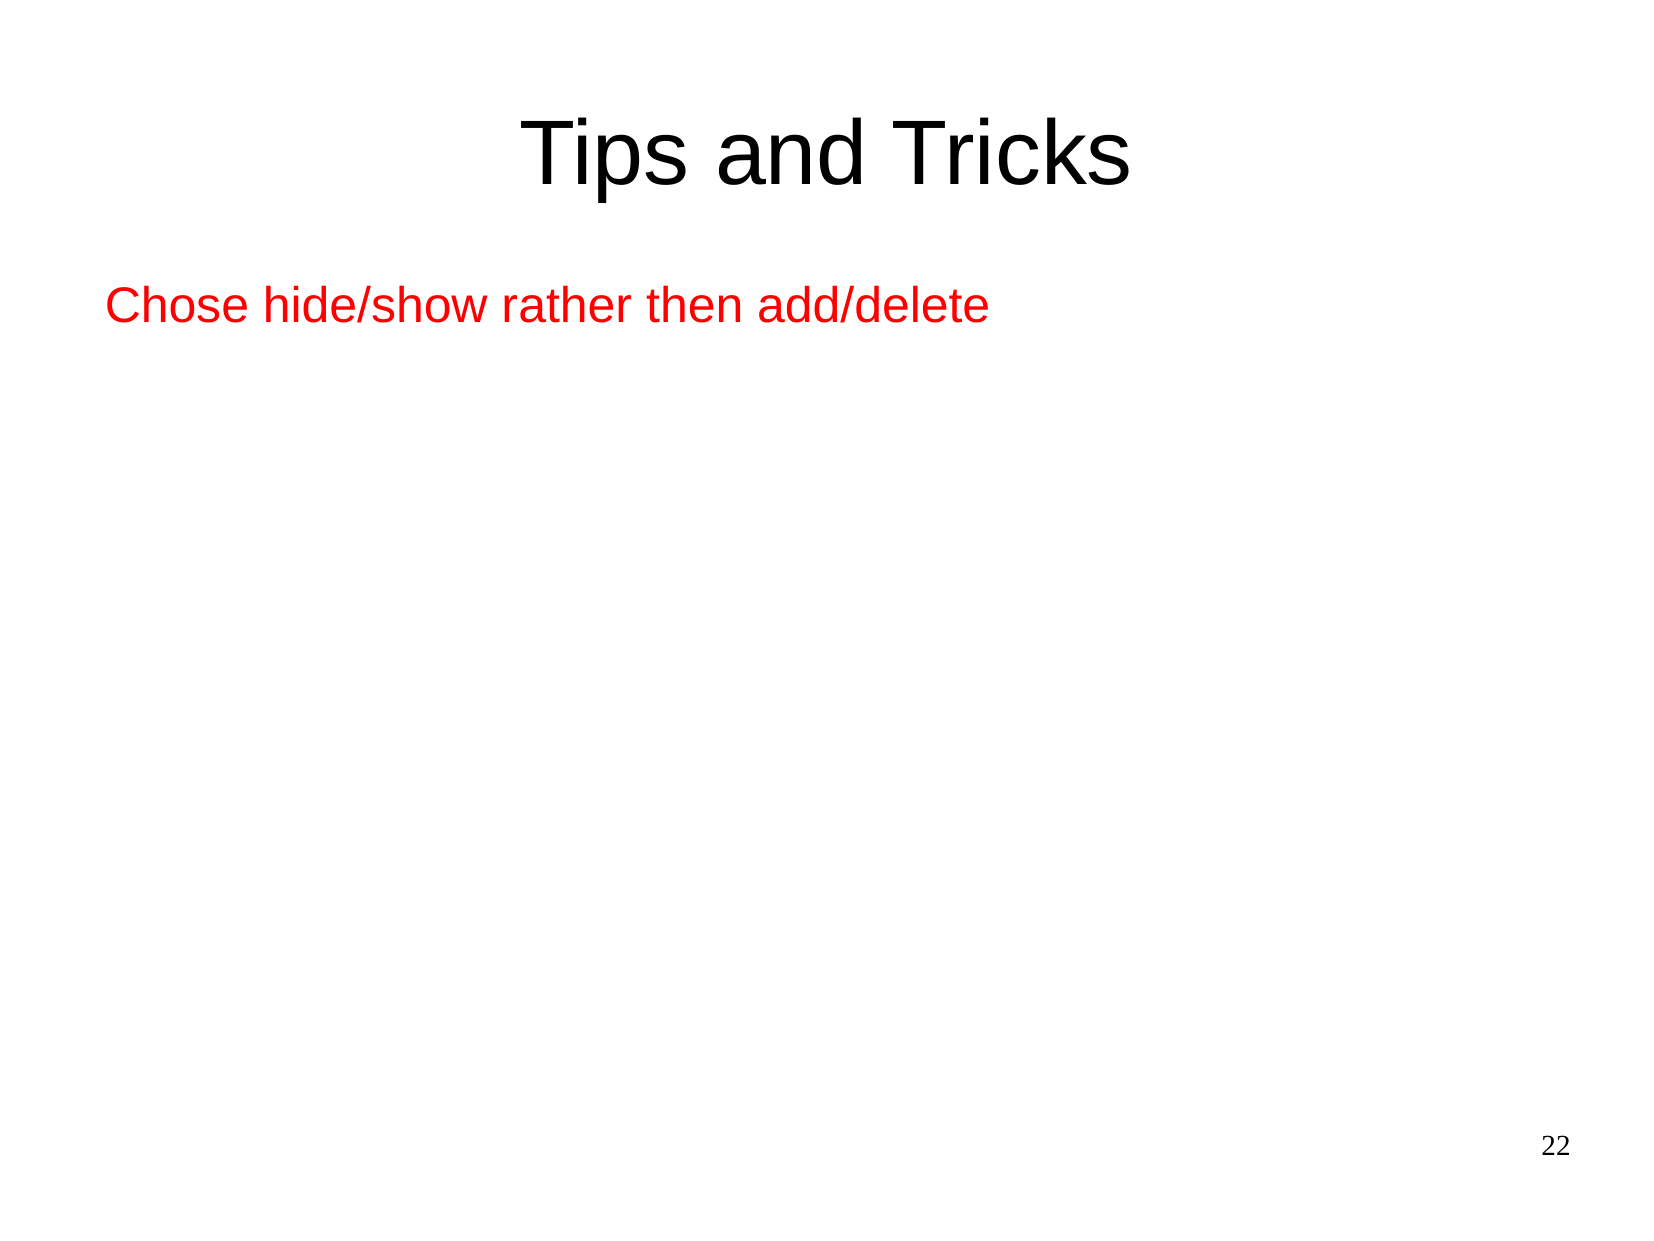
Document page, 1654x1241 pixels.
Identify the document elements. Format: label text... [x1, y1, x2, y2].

title Tips and Tricks [82, 49, 1571, 257]
text_box Chose hide/show rather then add/delete [90, 270, 1576, 342]
